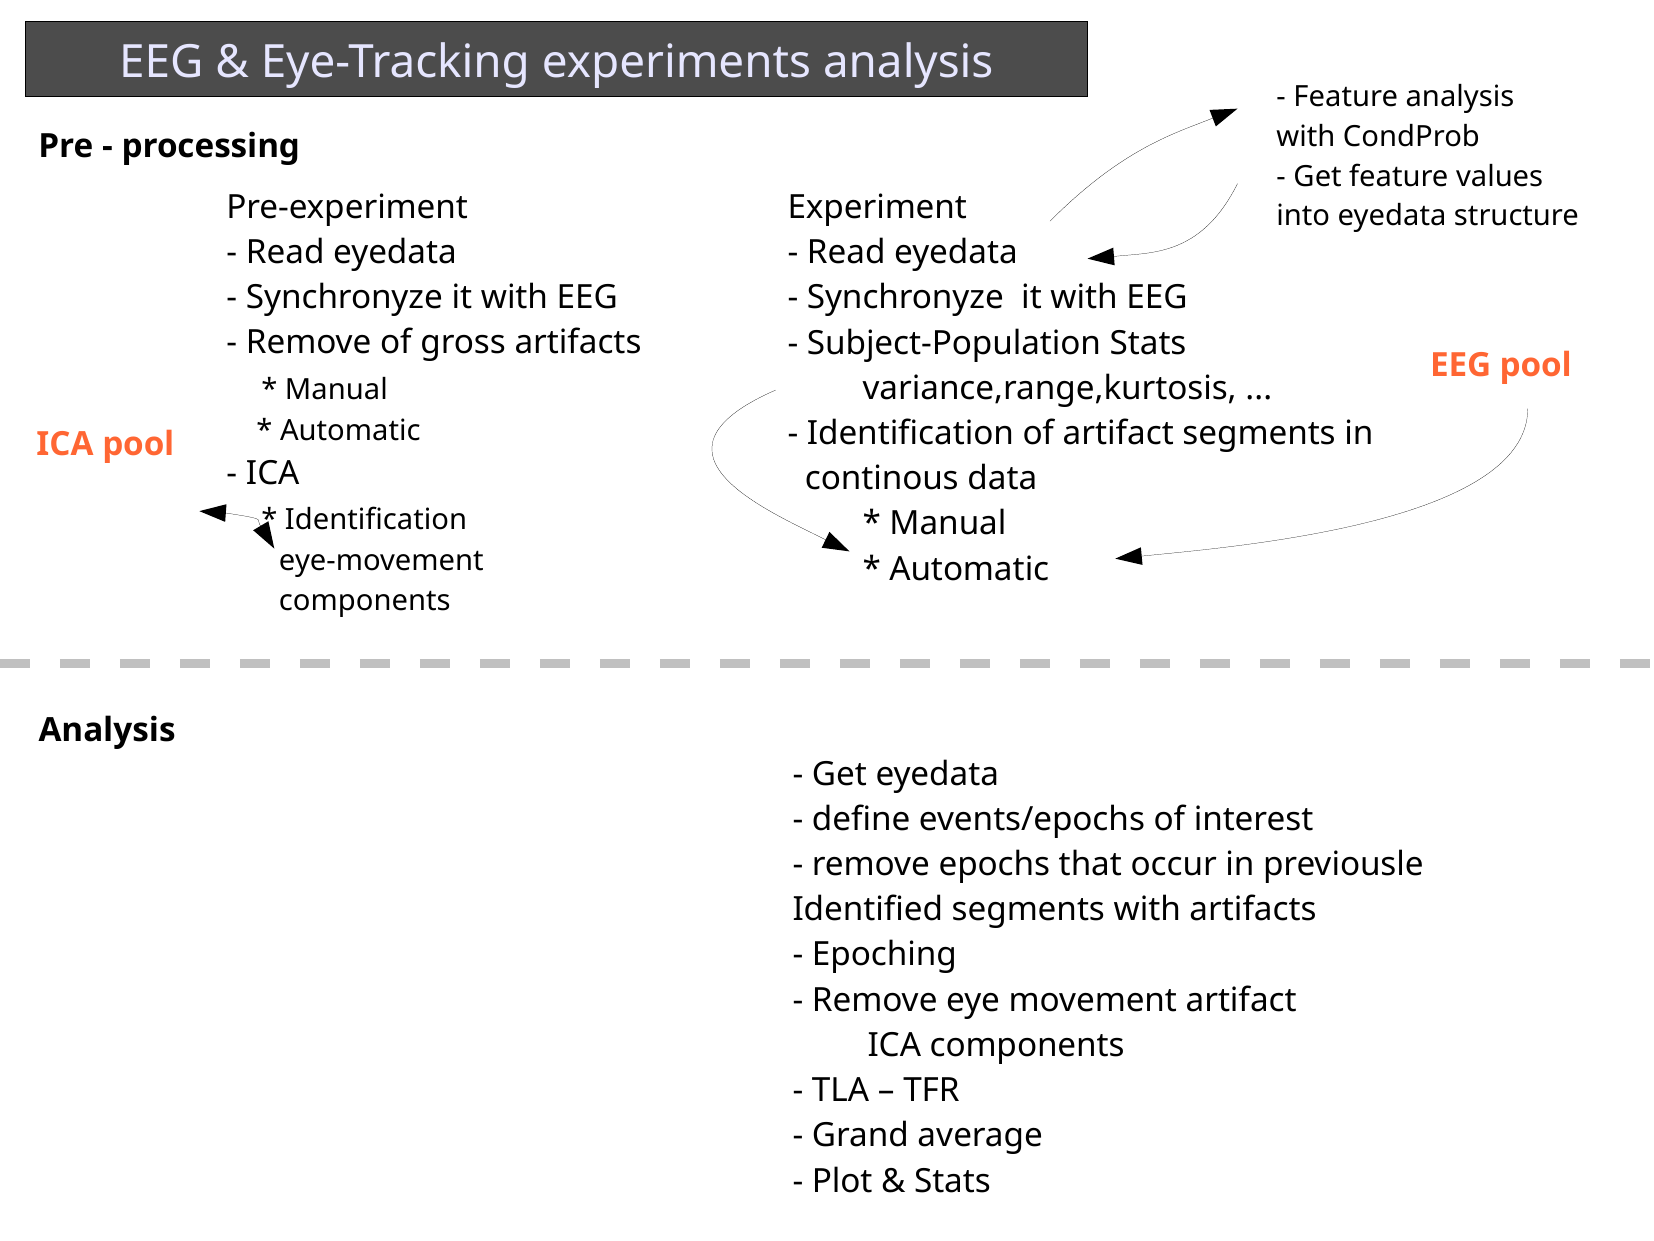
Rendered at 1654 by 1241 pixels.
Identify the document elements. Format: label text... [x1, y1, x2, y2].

text_box - Feature analysis with CondProb - Get feature values into eyedata structure [1261, 67, 1618, 314]
text_box Pre-experiment - Read eyedata - Synchronyze it with EEG - Remove of gross artifacts * Manual * Automatic - ICA * Identification eye-movement components [211, 175, 687, 613]
text_box Pre - processing [23, 114, 359, 190]
text_box - Get eyedata - define events/epochs of interest - remove epochs that occur in previousle Identified segments with artifacts - Epoching - Remove eye movement artifact ICA components - TLA – TFR - Grand average - Plot & Stats [777, 696, 1485, 1194]
text_box EEG & Eye-Tracking experiments analysis [25, 21, 1088, 97]
text_box Analysis [23, 698, 210, 775]
text_box EEG pool [1415, 333, 1611, 393]
text_box ICA pool [21, 412, 207, 472]
text_box Experiment - Read eyedata - Synchronyze it with EEG - Subject-Population Stats variance,range,kurtosis, ... - Identification of artifact segments in continous data * Manual * Automatic [772, 175, 1426, 627]
